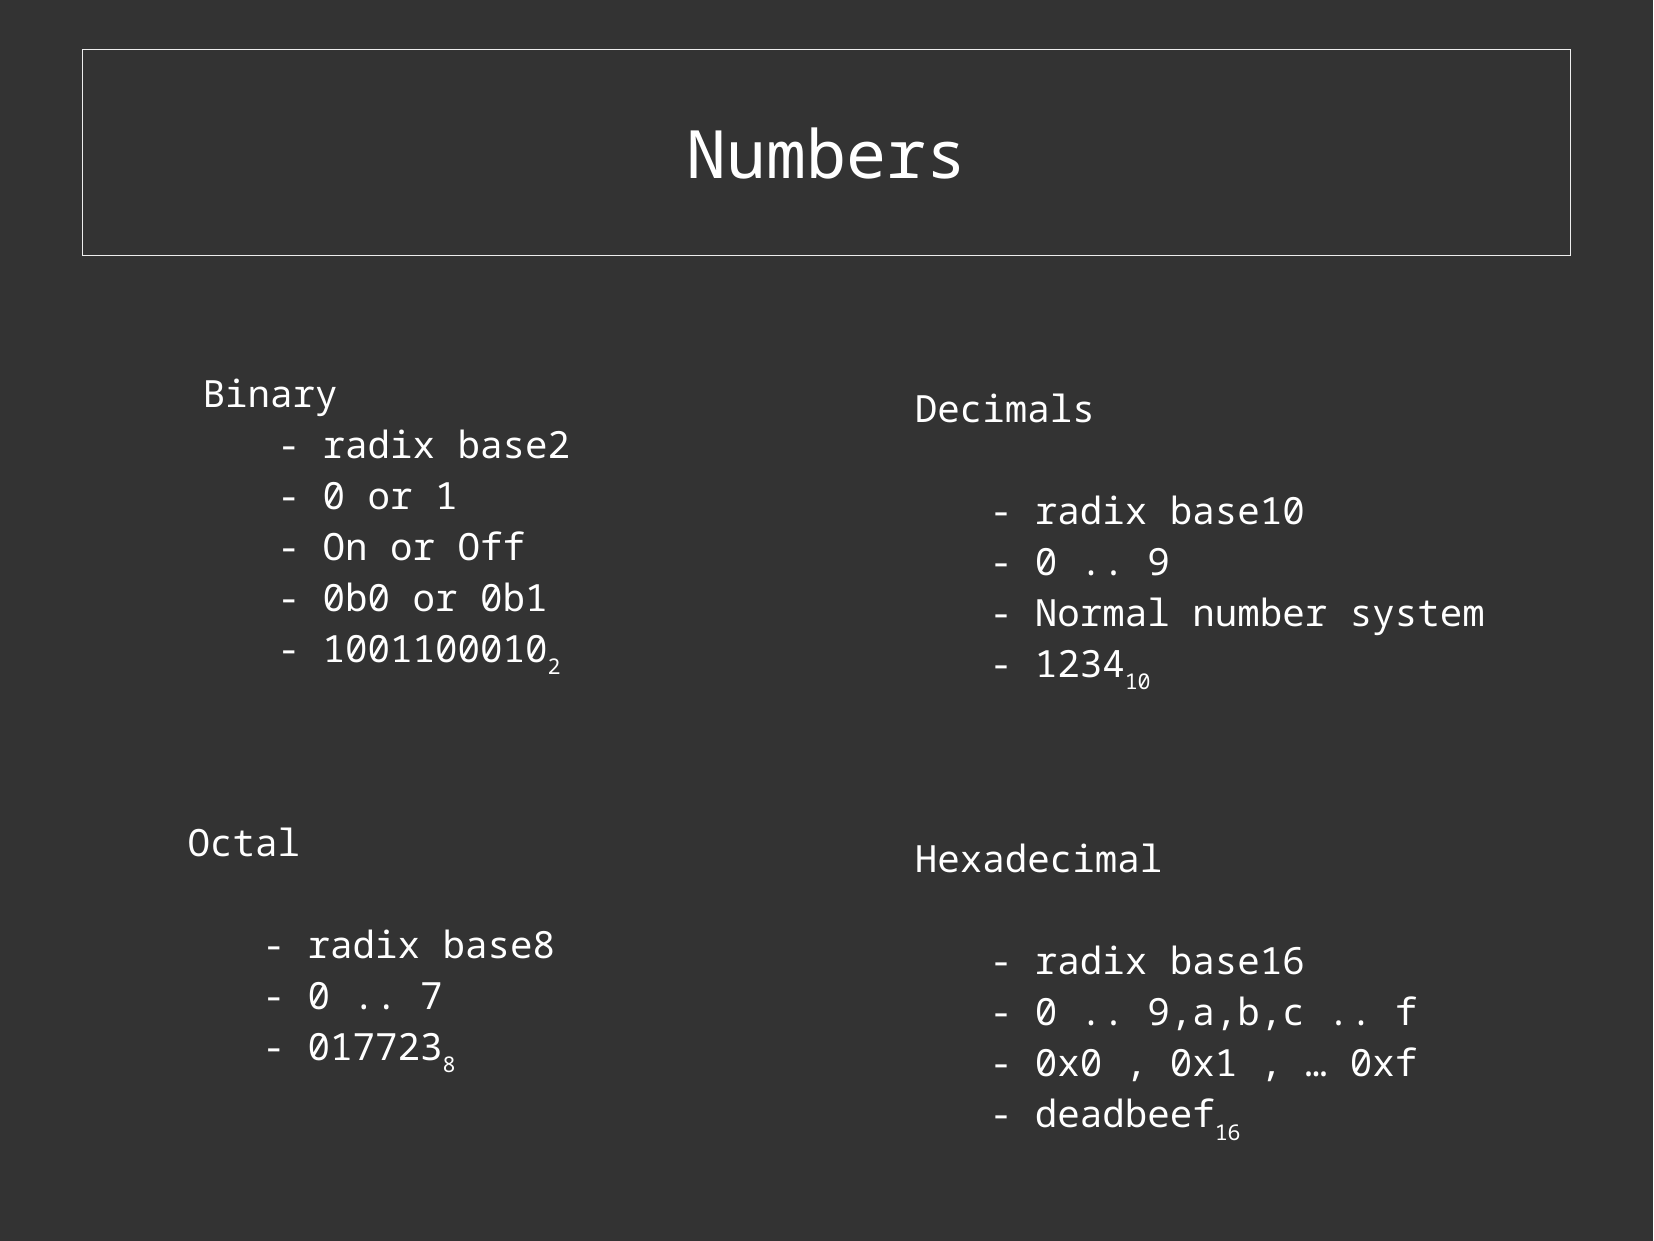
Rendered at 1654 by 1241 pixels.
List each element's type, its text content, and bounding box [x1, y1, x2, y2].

text_box Hexadecimal - radix base16 - 0 .. 9,a,b,c .. f - 0x0 , 0x1 , … 0xf - deadbeef16 [900, 825, 1433, 1111]
text_box Binary - radix base2 - 0 or 1 - On or Off - 0b0 or 0b1 - 10011000102 [187, 360, 598, 645]
text_box Octal - radix base8 - 0 .. 7 - 0177238 [172, 808, 571, 1051]
subtitle Numbers [82, 49, 1571, 256]
text_box Decimals - radix base10 - 0 .. 9 - Normal number system - 123410 [900, 375, 1500, 660]
